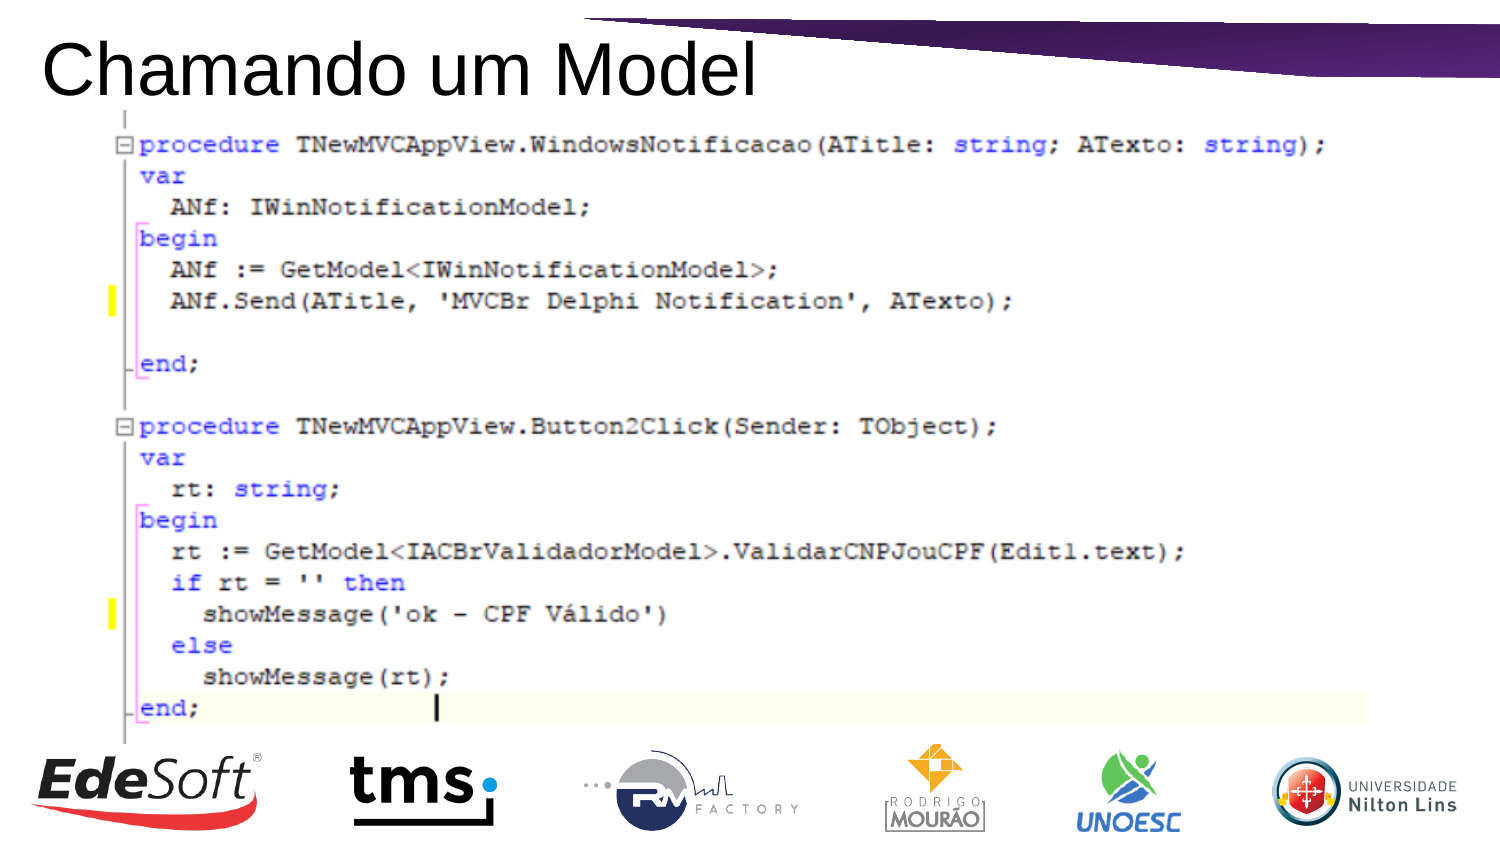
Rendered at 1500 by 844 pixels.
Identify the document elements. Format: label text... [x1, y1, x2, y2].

picture [347, 751, 500, 831]
picture [106, 110, 1368, 832]
picture [1268, 751, 1462, 831]
picture [584, 750, 798, 831]
picture [30, 751, 264, 831]
picture [1077, 749, 1181, 832]
title Chamando um Model [41, 11, 1459, 127]
